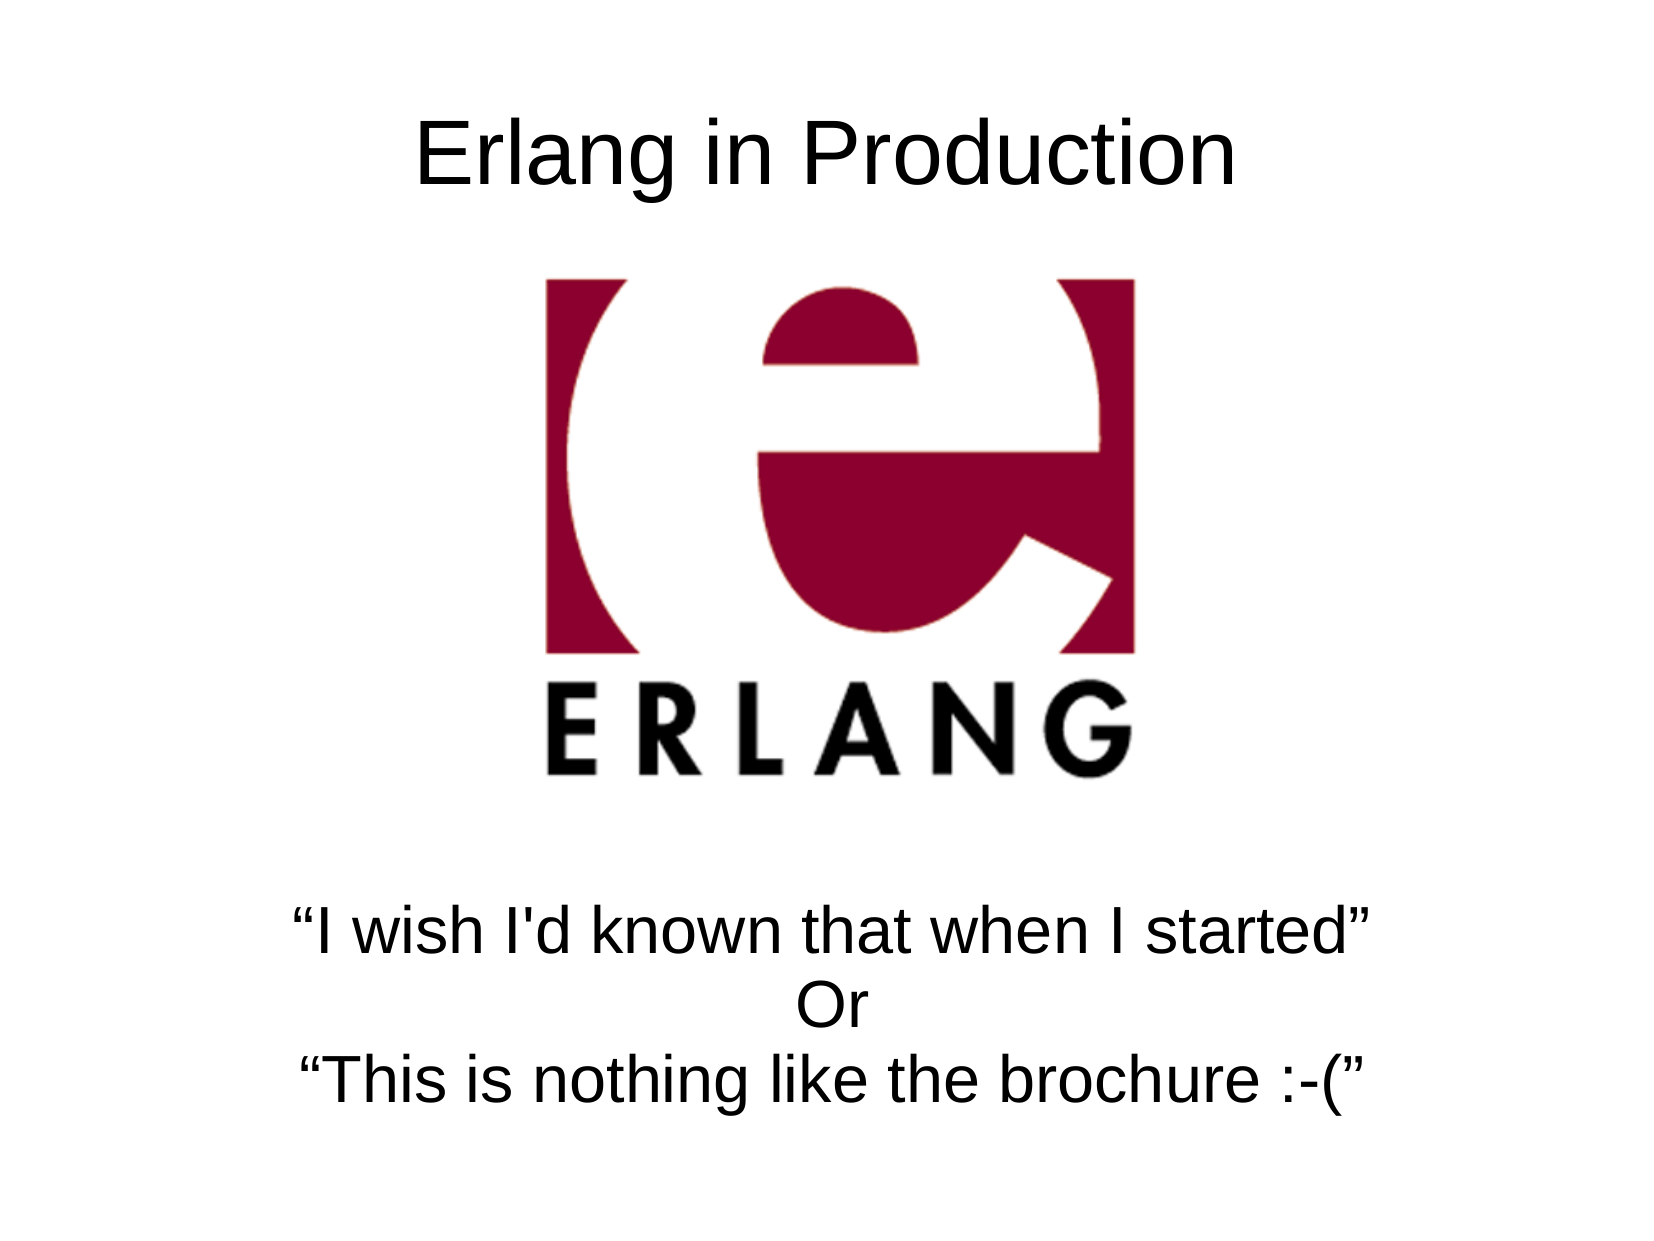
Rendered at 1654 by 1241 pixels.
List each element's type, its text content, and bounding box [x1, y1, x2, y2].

picture [526, 265, 1152, 790]
subtitle “I wish I'd known that when I started” Or “This is nothing like the brochure :-(” [88, 340, 1577, 1160]
title Erlang in Production [82, 49, 1571, 257]
